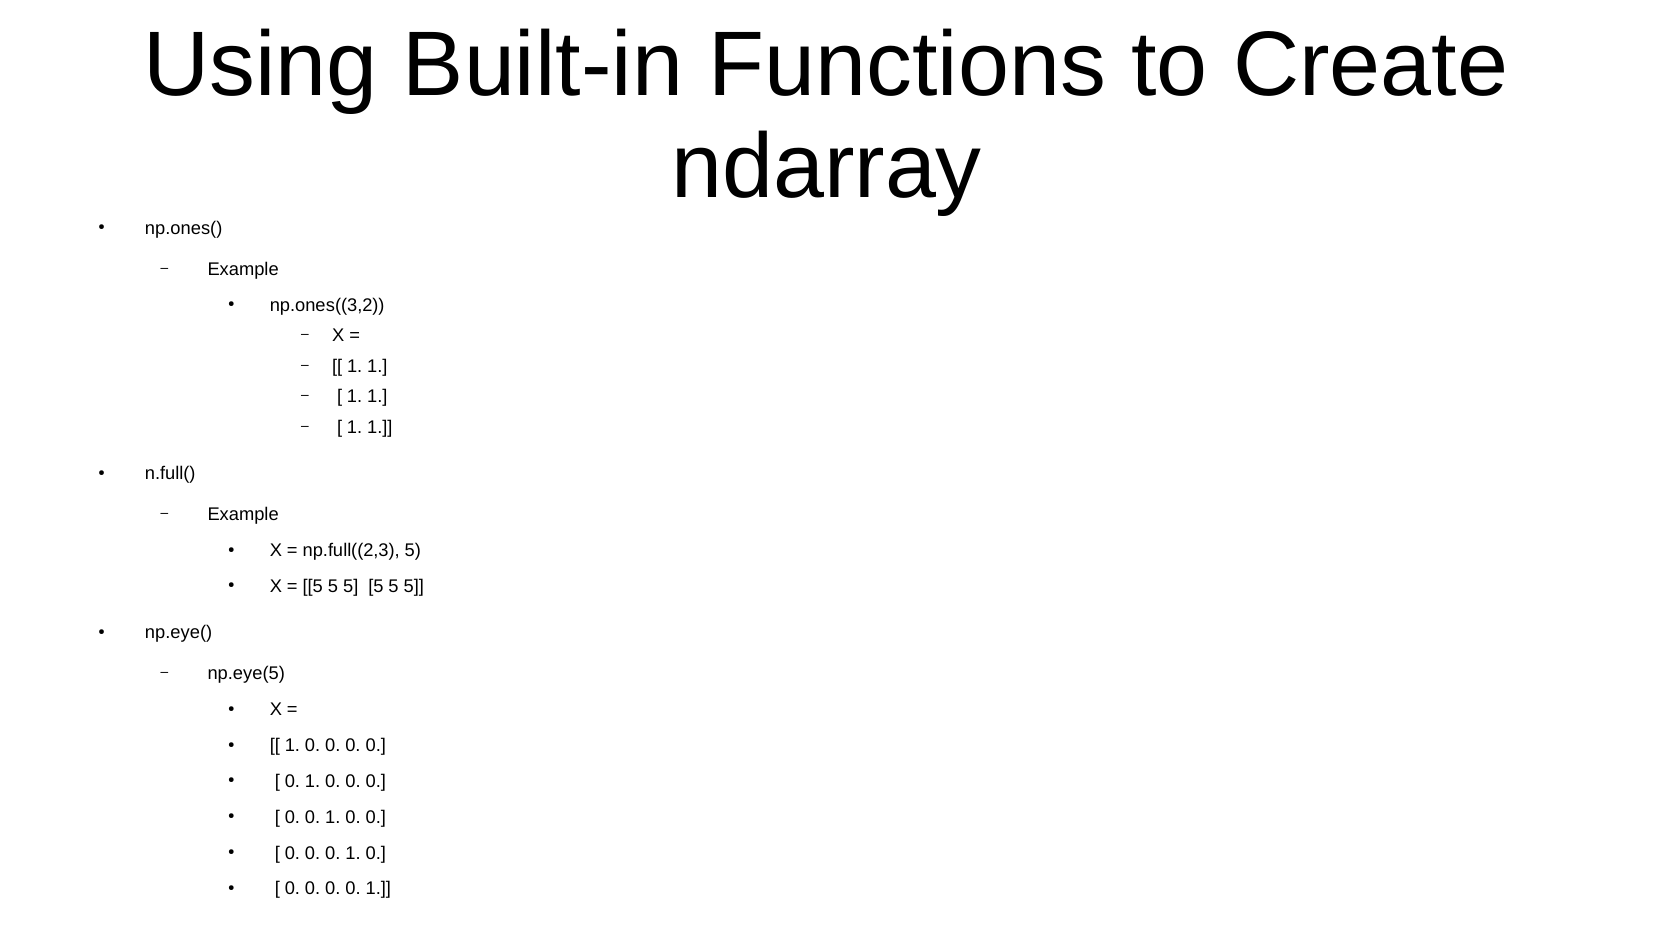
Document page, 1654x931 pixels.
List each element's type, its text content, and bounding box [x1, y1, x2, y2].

list np.ones() Example np.ones((3,2)) X = [[ 1. 1.] [ 1. 1.] [ 1. 1.]] n.full() Example X = np.full((2,3), 5) X = [[5 5 5] [5 5 5]] np.eye() np.eye(5) X = [[ 1. 0. 0. 0. 0.] [ 0. 1. 0. 0. 0.] [ 0. 0. 1. 0. 0.] [ 0. 0. 0. 1. 0.] [ 0. 0. 0. 0. 1.]] [82, 217, 1621, 901]
title Using Built-in Functions to Create ndarray [82, 12, 1571, 217]
